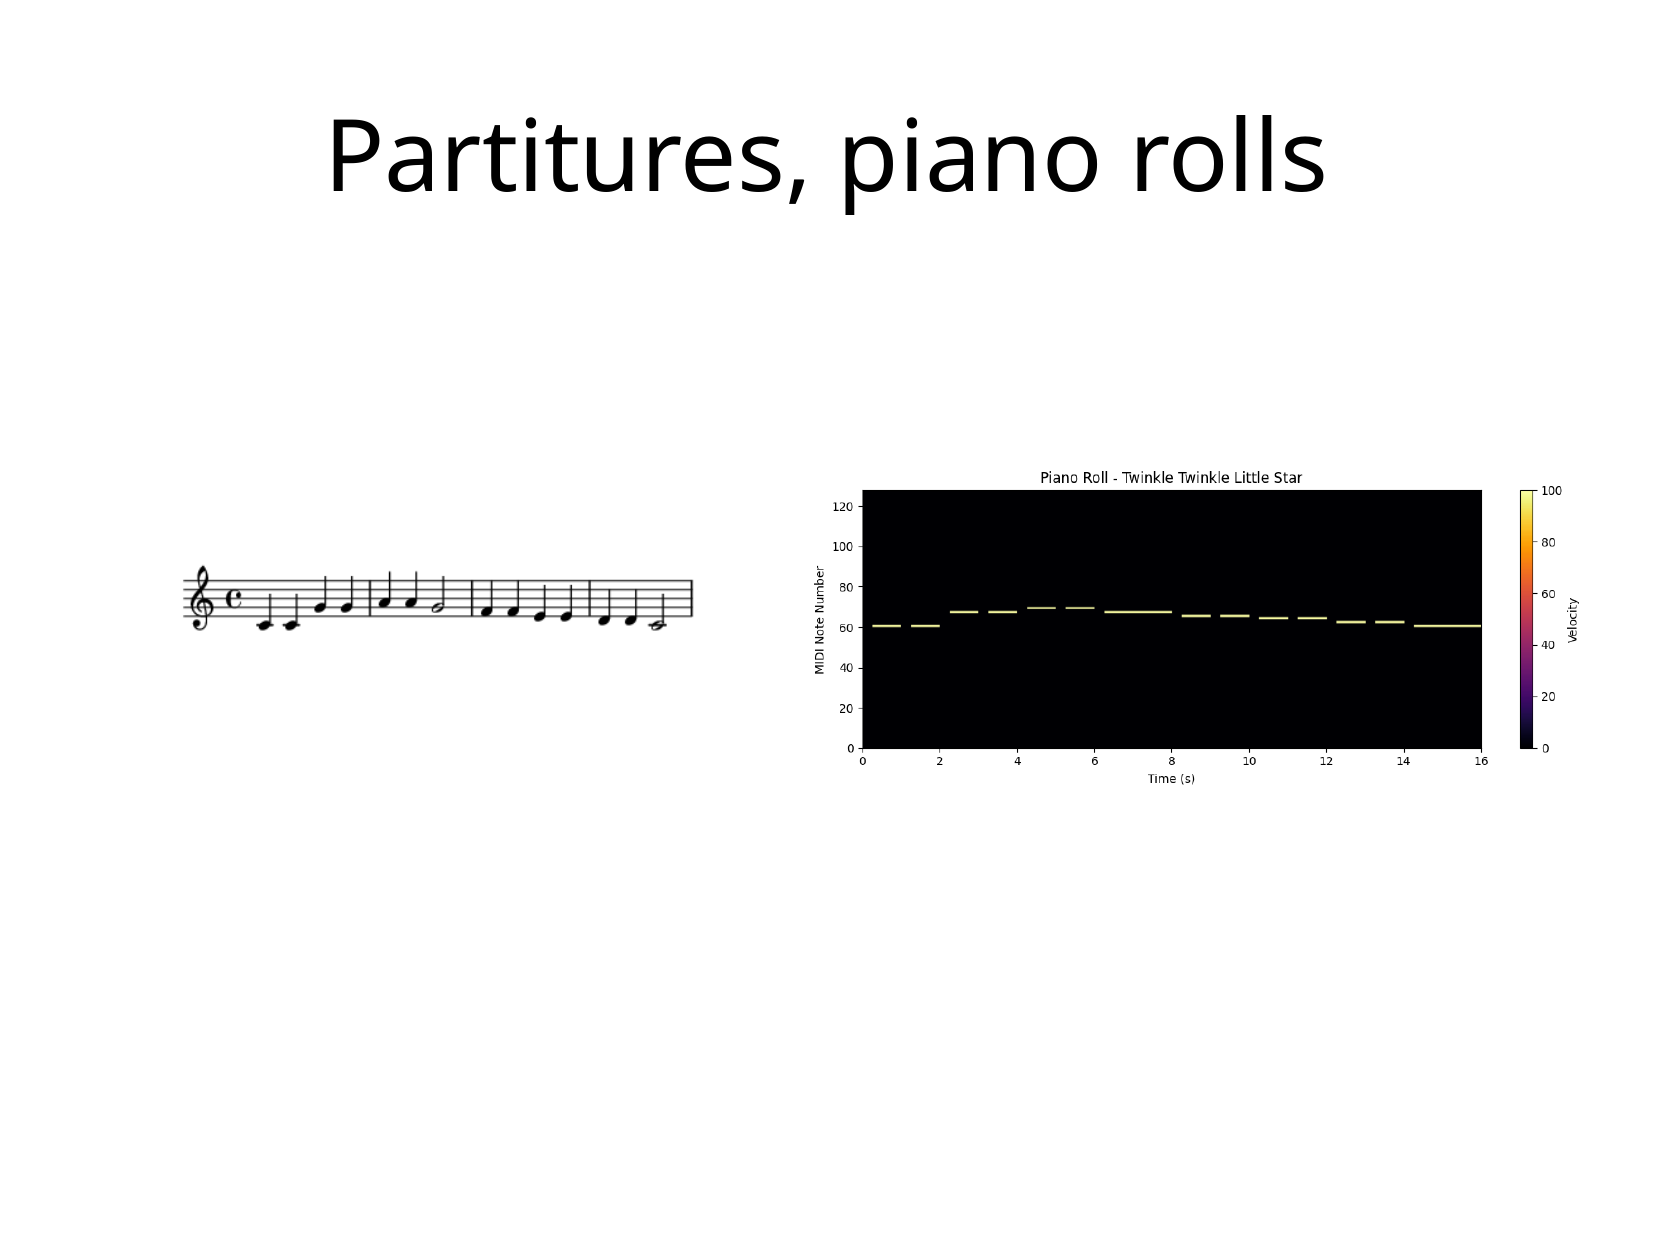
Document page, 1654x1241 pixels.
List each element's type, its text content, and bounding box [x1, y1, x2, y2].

title Partitures, piano rolls [82, 49, 1571, 257]
picture [86, 495, 788, 722]
picture [802, 458, 1648, 797]
